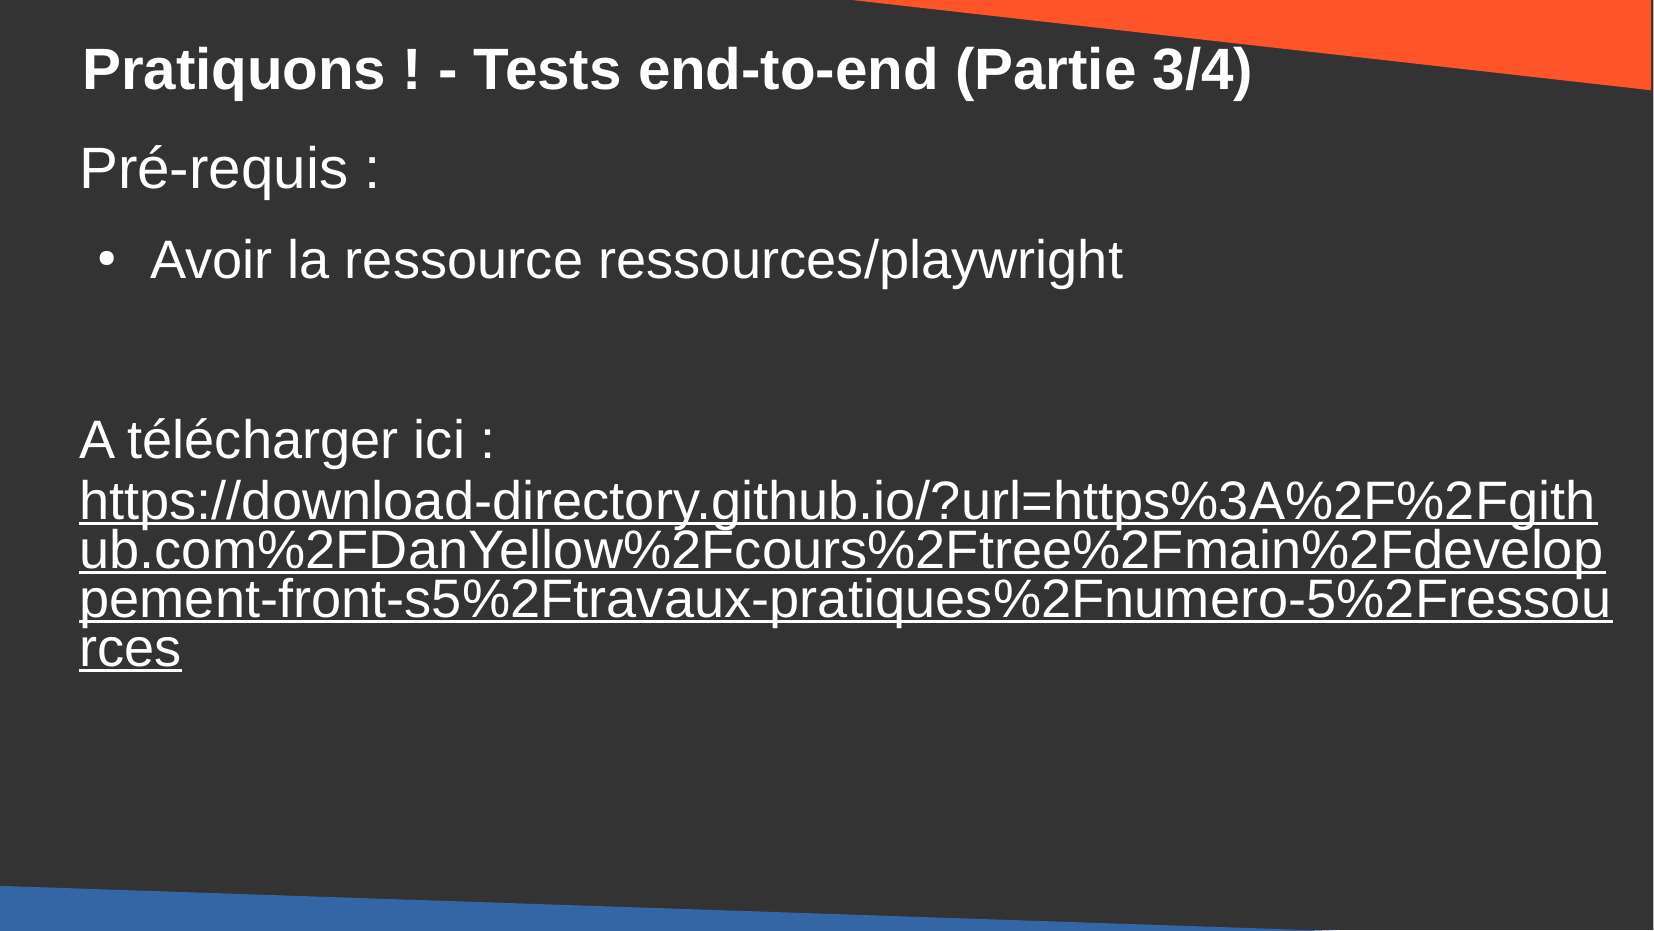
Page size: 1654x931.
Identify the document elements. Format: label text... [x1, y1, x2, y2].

list Pré-requis : Avoir la ressource ressources/playwright A télécharger ici : https://download-directory.github.io/?url=https%3A%2F%2Fgithub.com%2FDanYellow%2Fcours%2Ftree%2Fmain%2Fdeveloppement-front-s5%2Ftravaux-pratiques%2Fnumero-5%2Fressources [79, 135, 1619, 721]
text_box [0, 885, 1337, 931]
title Pratiquons ! - Tests end-to-end (Partie 3/4) [82, 37, 1571, 114]
text_box [851, 0, 1652, 91]
